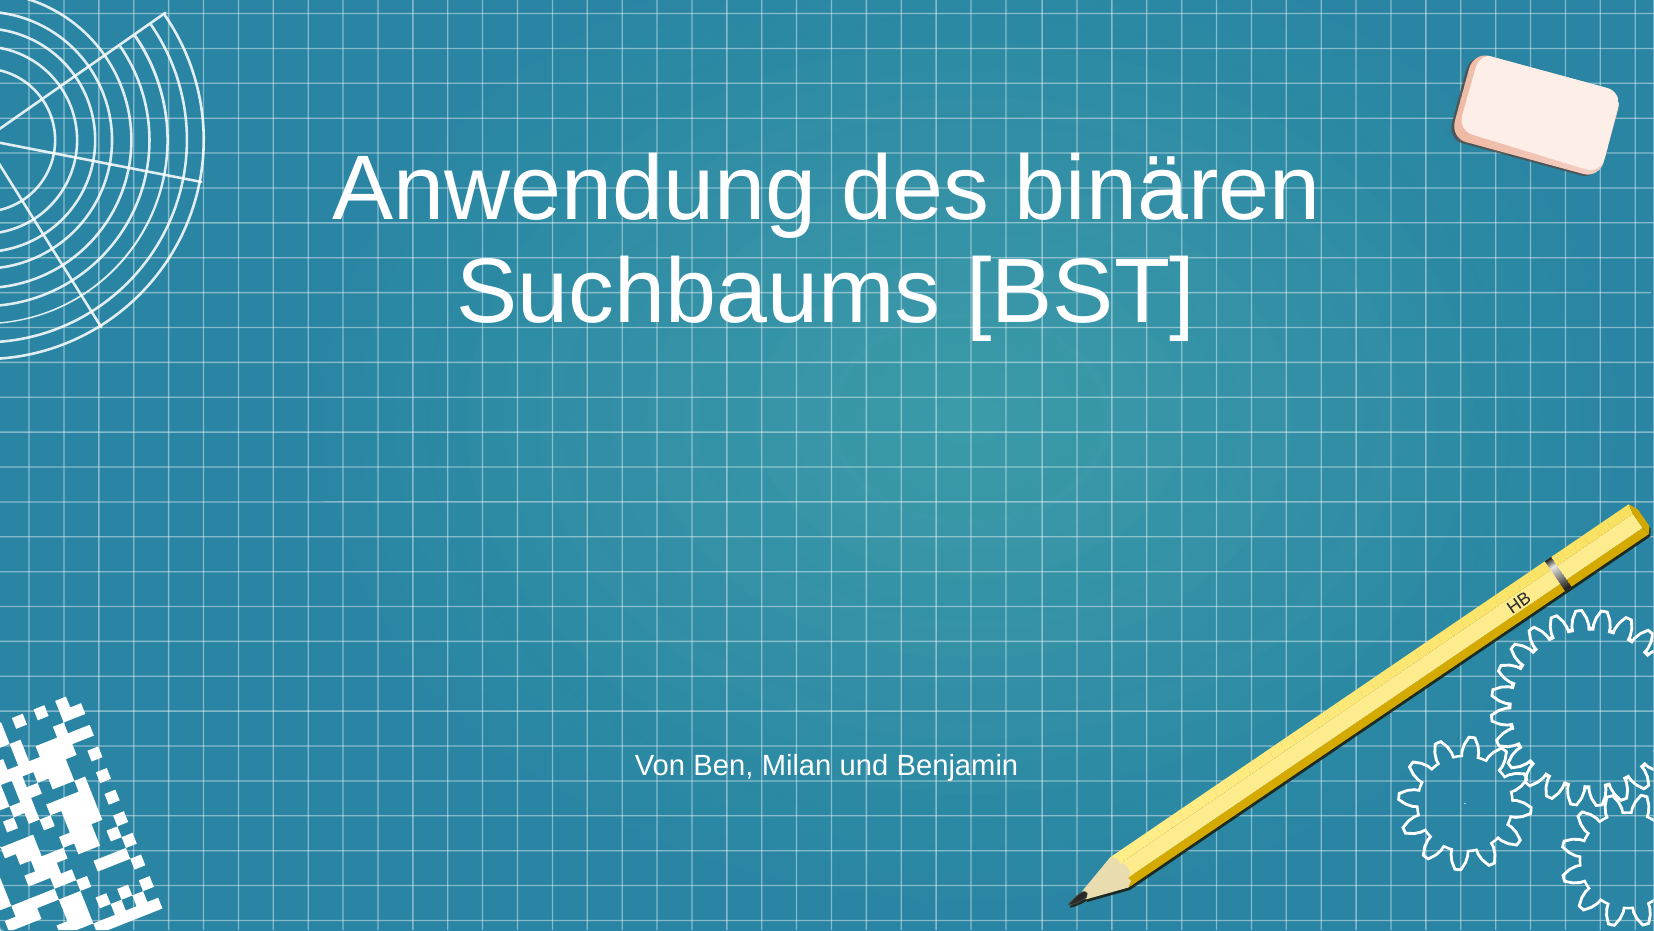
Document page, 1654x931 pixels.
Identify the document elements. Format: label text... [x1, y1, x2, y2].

title Anwendung des binären Suchbaums [BST] [82, 132, 1571, 346]
subtitle Von Ben, Milan und Benjamin [82, 389, 1571, 842]
